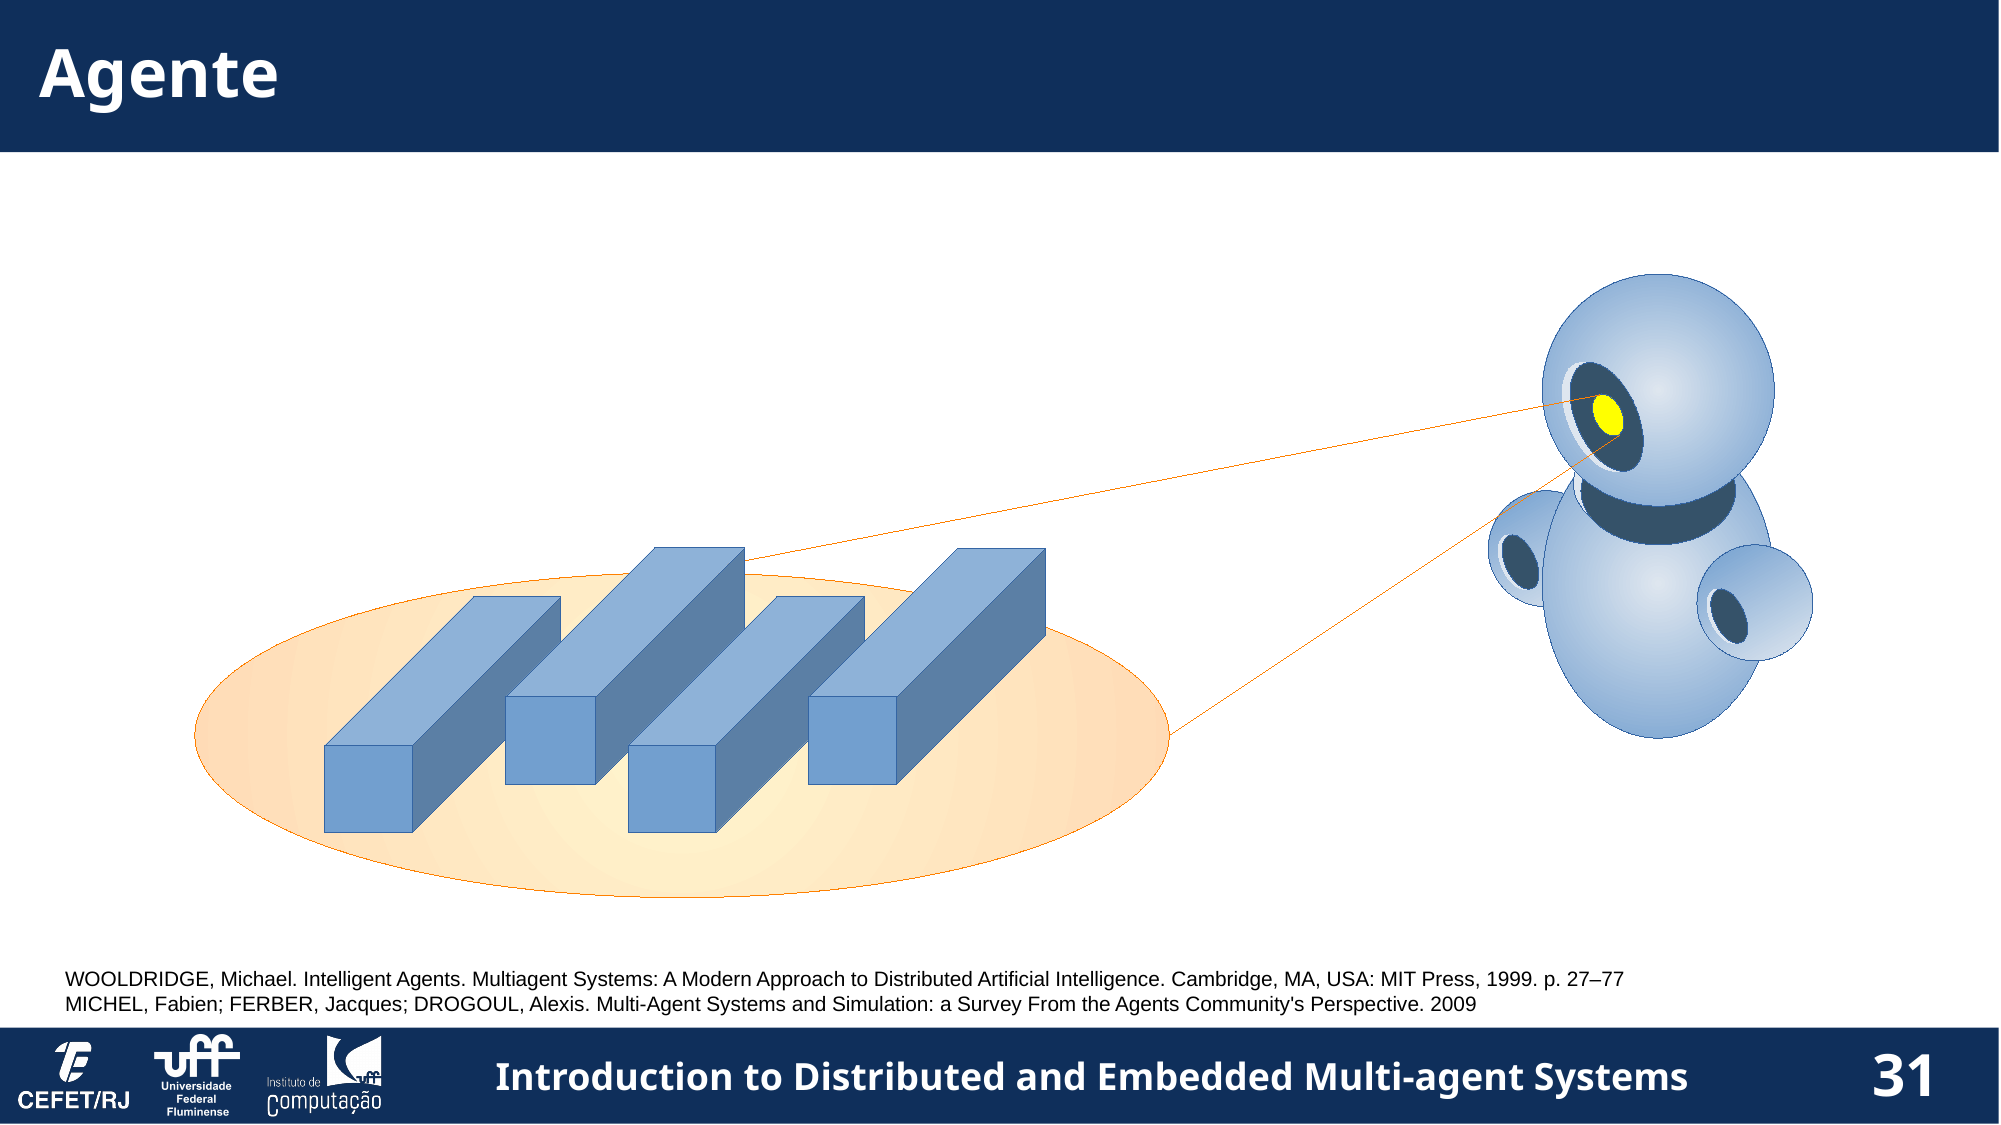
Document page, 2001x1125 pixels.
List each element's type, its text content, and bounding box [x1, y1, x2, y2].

text_box [194, 549, 1170, 898]
picture [153, 1033, 241, 1121]
text_box WOOLDRIDGE, Michael. Intelligent Agents. Multiagent Systems: A Modern Approach to Distributed Artificial Intelligence. Cambridge, MA, USA: MIT Press, 1999. p. 27–77 MICHEL, Fabien; FERBER, Jacques; DROGOUL, Alexis. Multi-Agent Systems and Simulation: a Survey From the Agents Community's Perspective. 2009 [50, 958, 1969, 1024]
picture [265, 1033, 383, 1117]
text_box Agente [25, 23, 1999, 119]
picture [18, 1021, 129, 1125]
text_box [1488, 274, 1813, 739]
